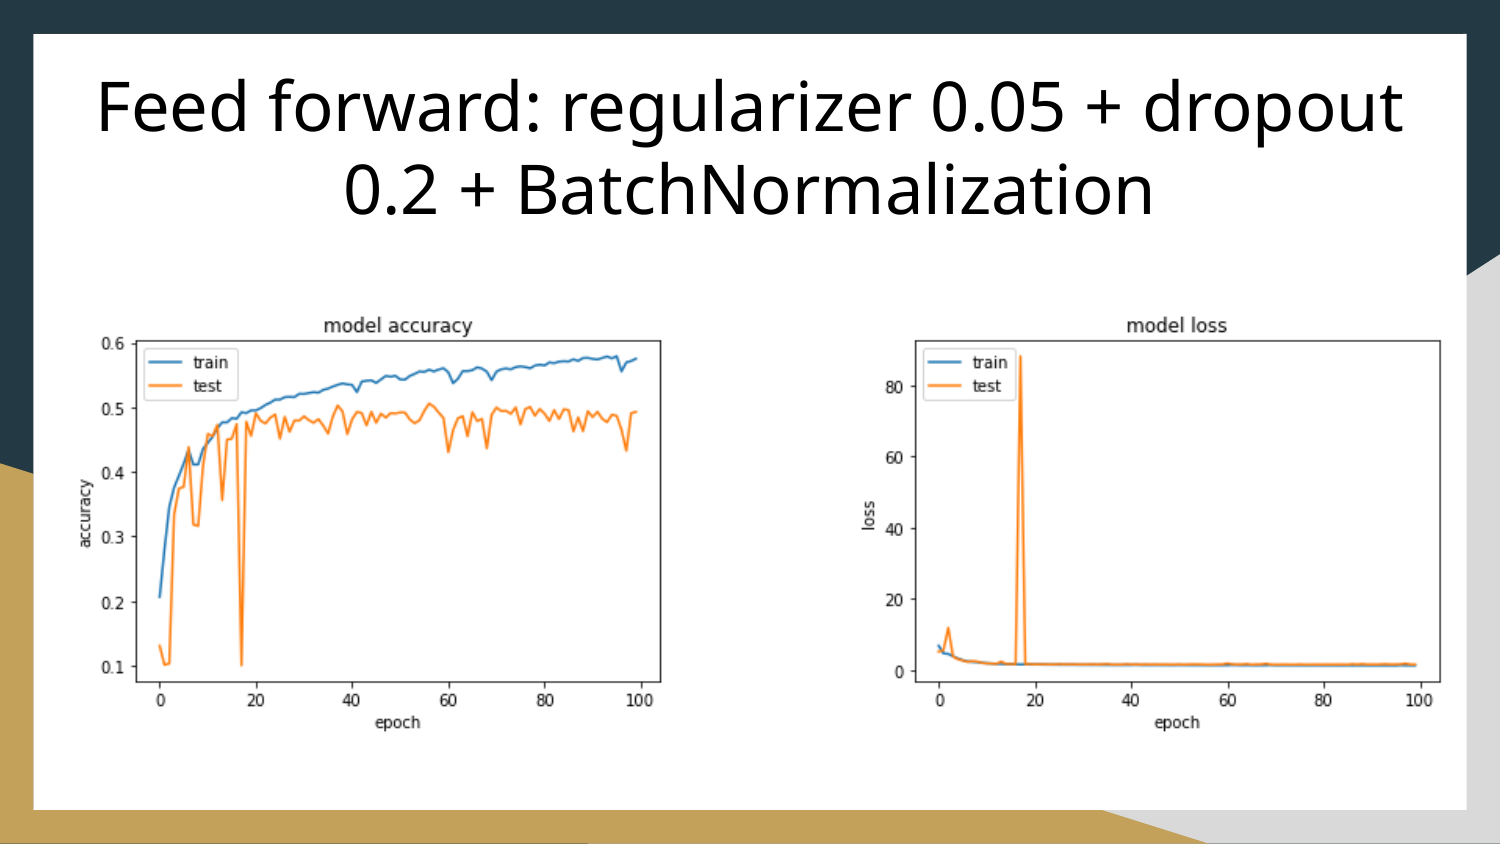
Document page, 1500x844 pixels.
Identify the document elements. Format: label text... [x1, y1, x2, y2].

picture [851, 306, 1449, 741]
picture [67, 306, 671, 741]
title Feed forward: regularizer 0.05 + dropout 0.2 + BatchNormalization [51, 48, 1449, 283]
